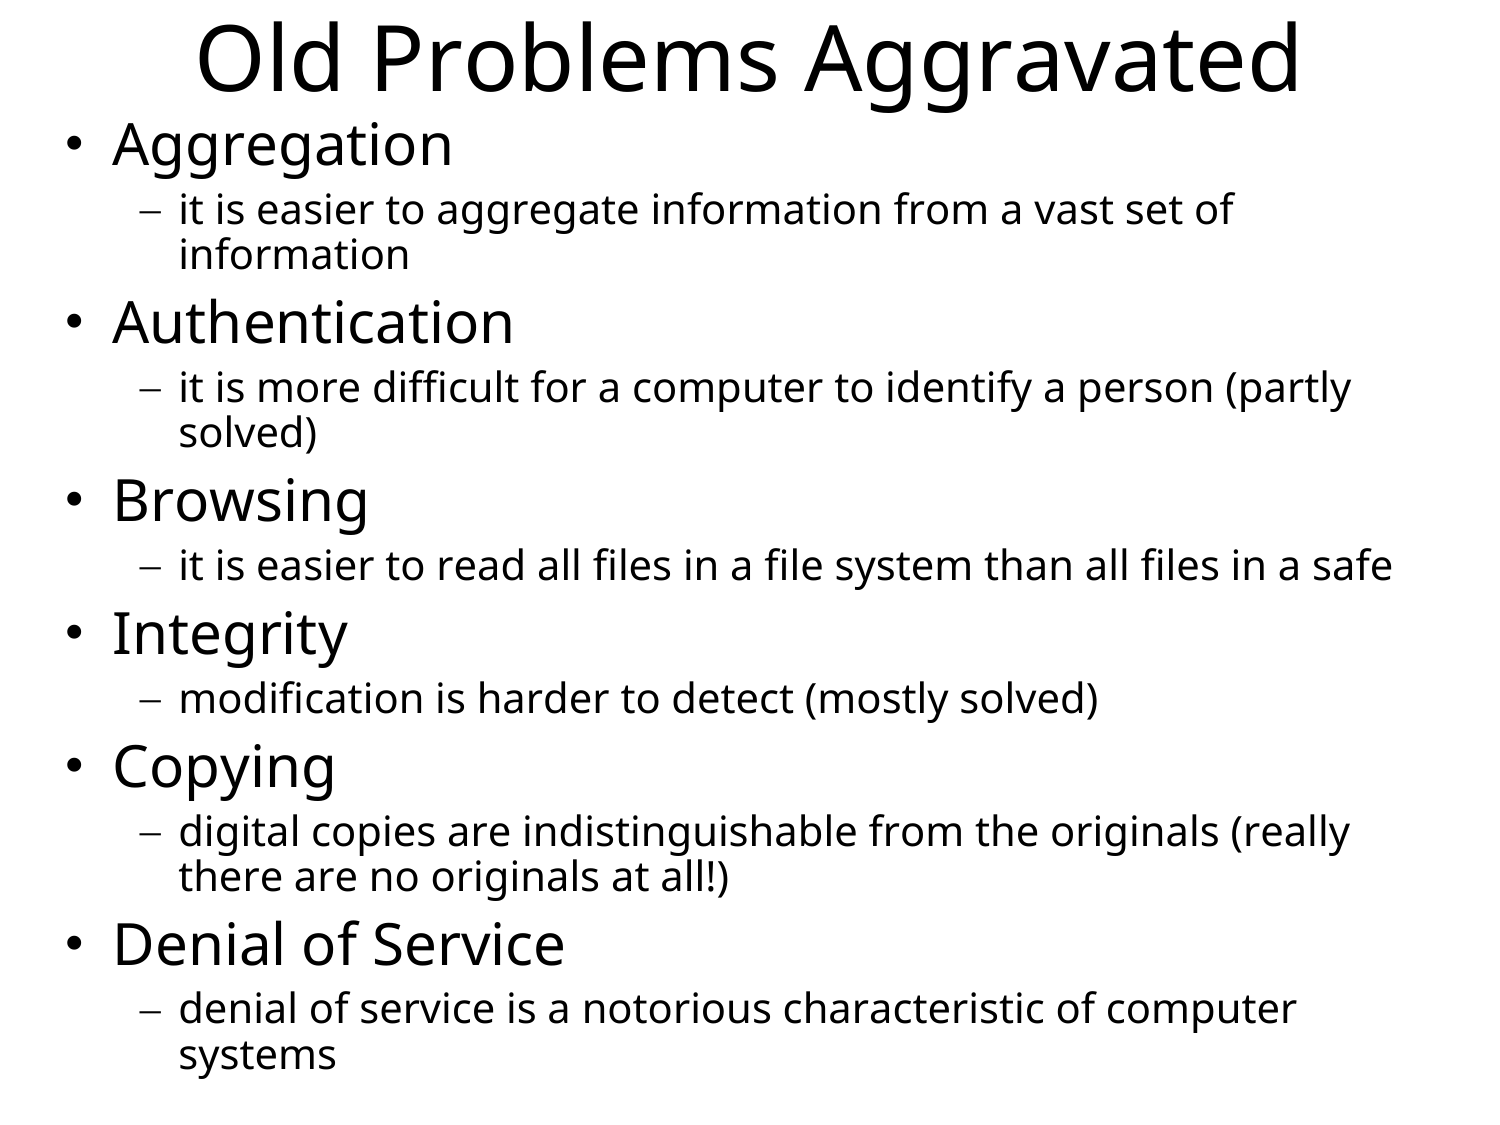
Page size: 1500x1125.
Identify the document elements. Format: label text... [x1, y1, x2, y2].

title Old Problems Aggravated [112, 0, 1388, 107]
list Aggregation it is easier to aggregate information from a vast set of information Authentication it is more difficult for a computer to identify a person (partly solved)‏ Browsing it is easier to read all files in a file system than all files in a safe Integrity modification is harder to detect (mostly solved)‏ Copying digital copies are indistinguishable from the originals (really there are no originals at all!)‏ Denial of Service denial of service is a notorious characteristic of computer systems [50, 107, 1463, 1125]
